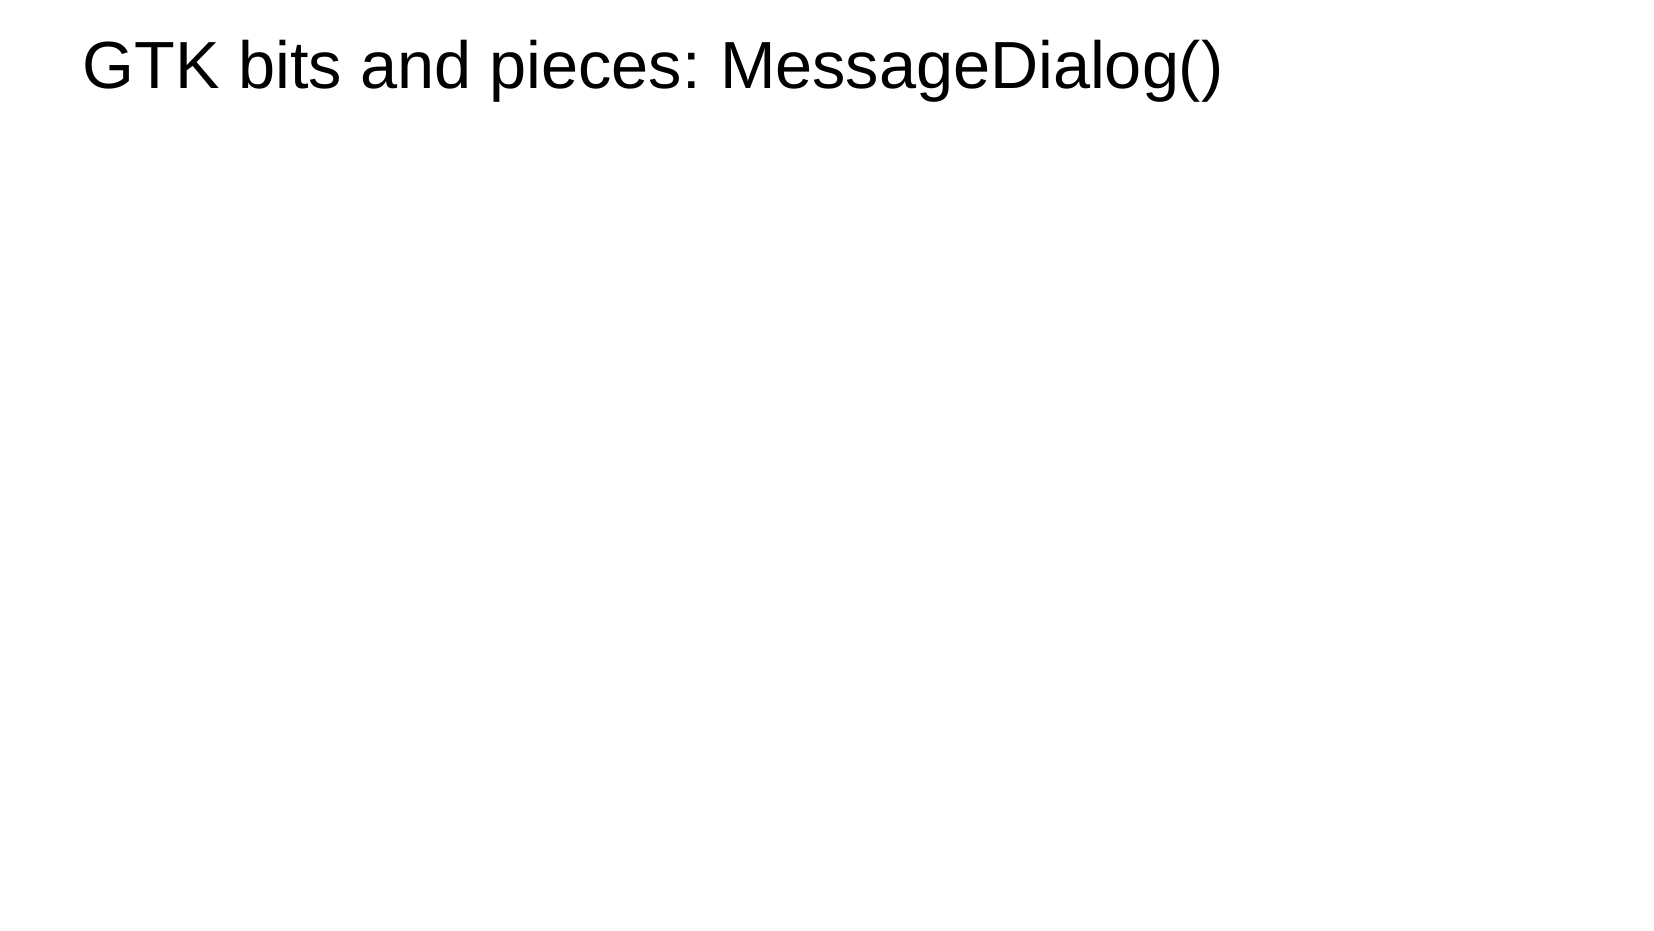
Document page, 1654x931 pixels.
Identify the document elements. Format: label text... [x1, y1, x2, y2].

title GTK bits and pieces: MessageDialog() [82, 28, 1571, 104]
